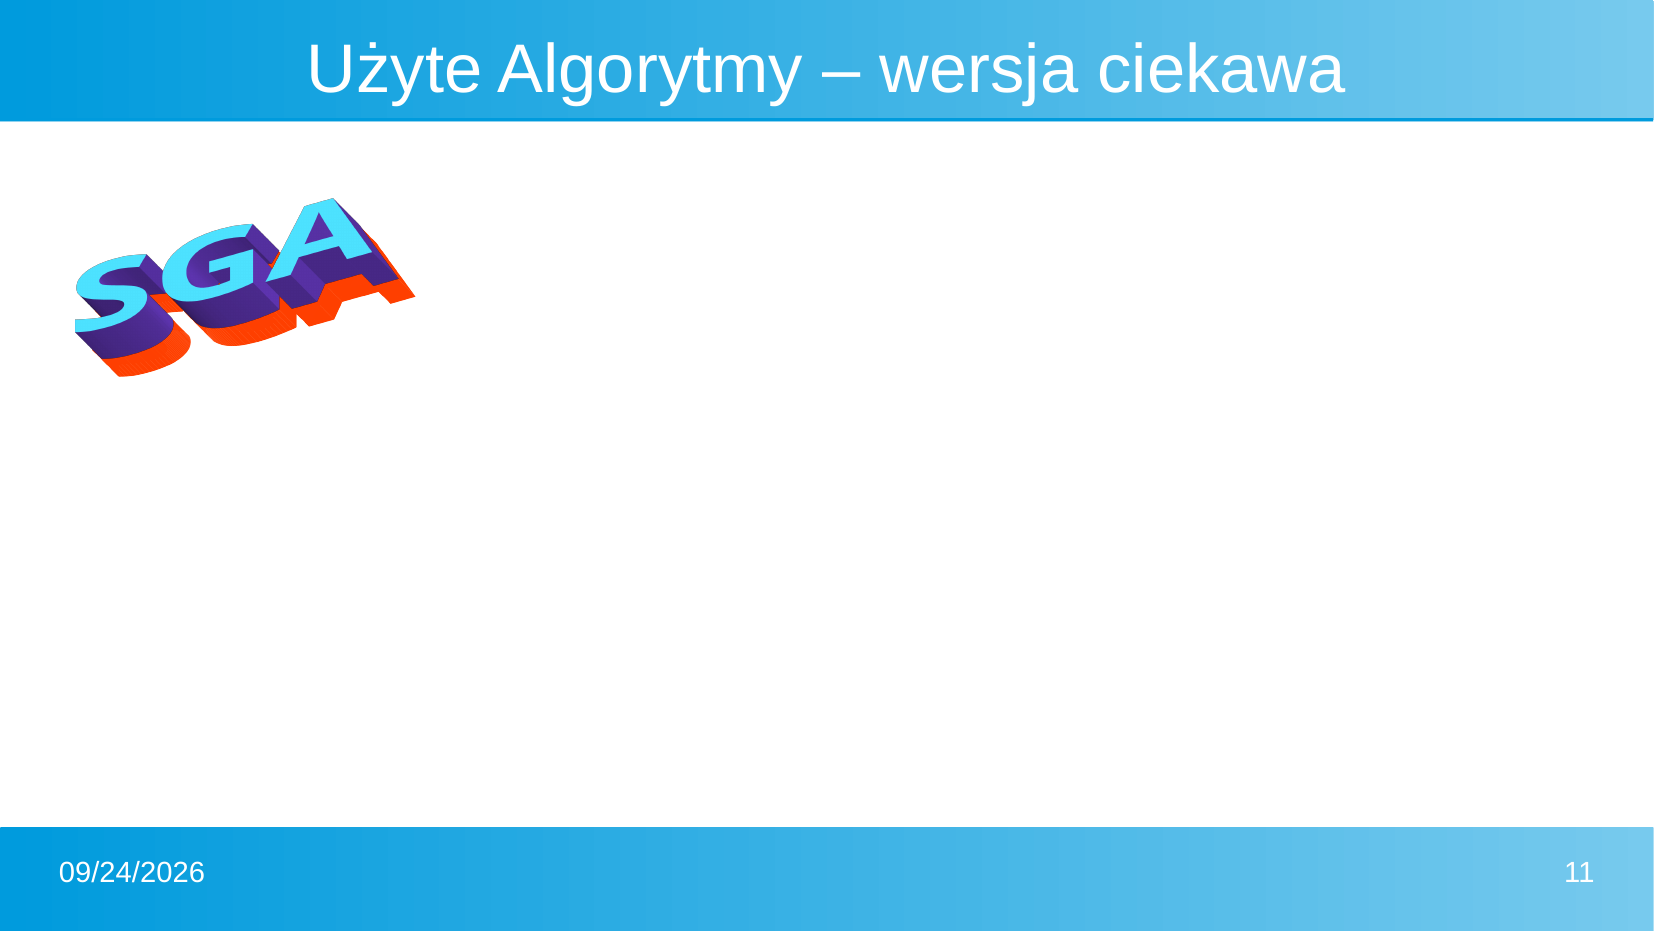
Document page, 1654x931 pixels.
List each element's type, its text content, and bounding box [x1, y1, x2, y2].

title Użyte Algorytmy – wersja ciekawa [59, 29, 1595, 108]
